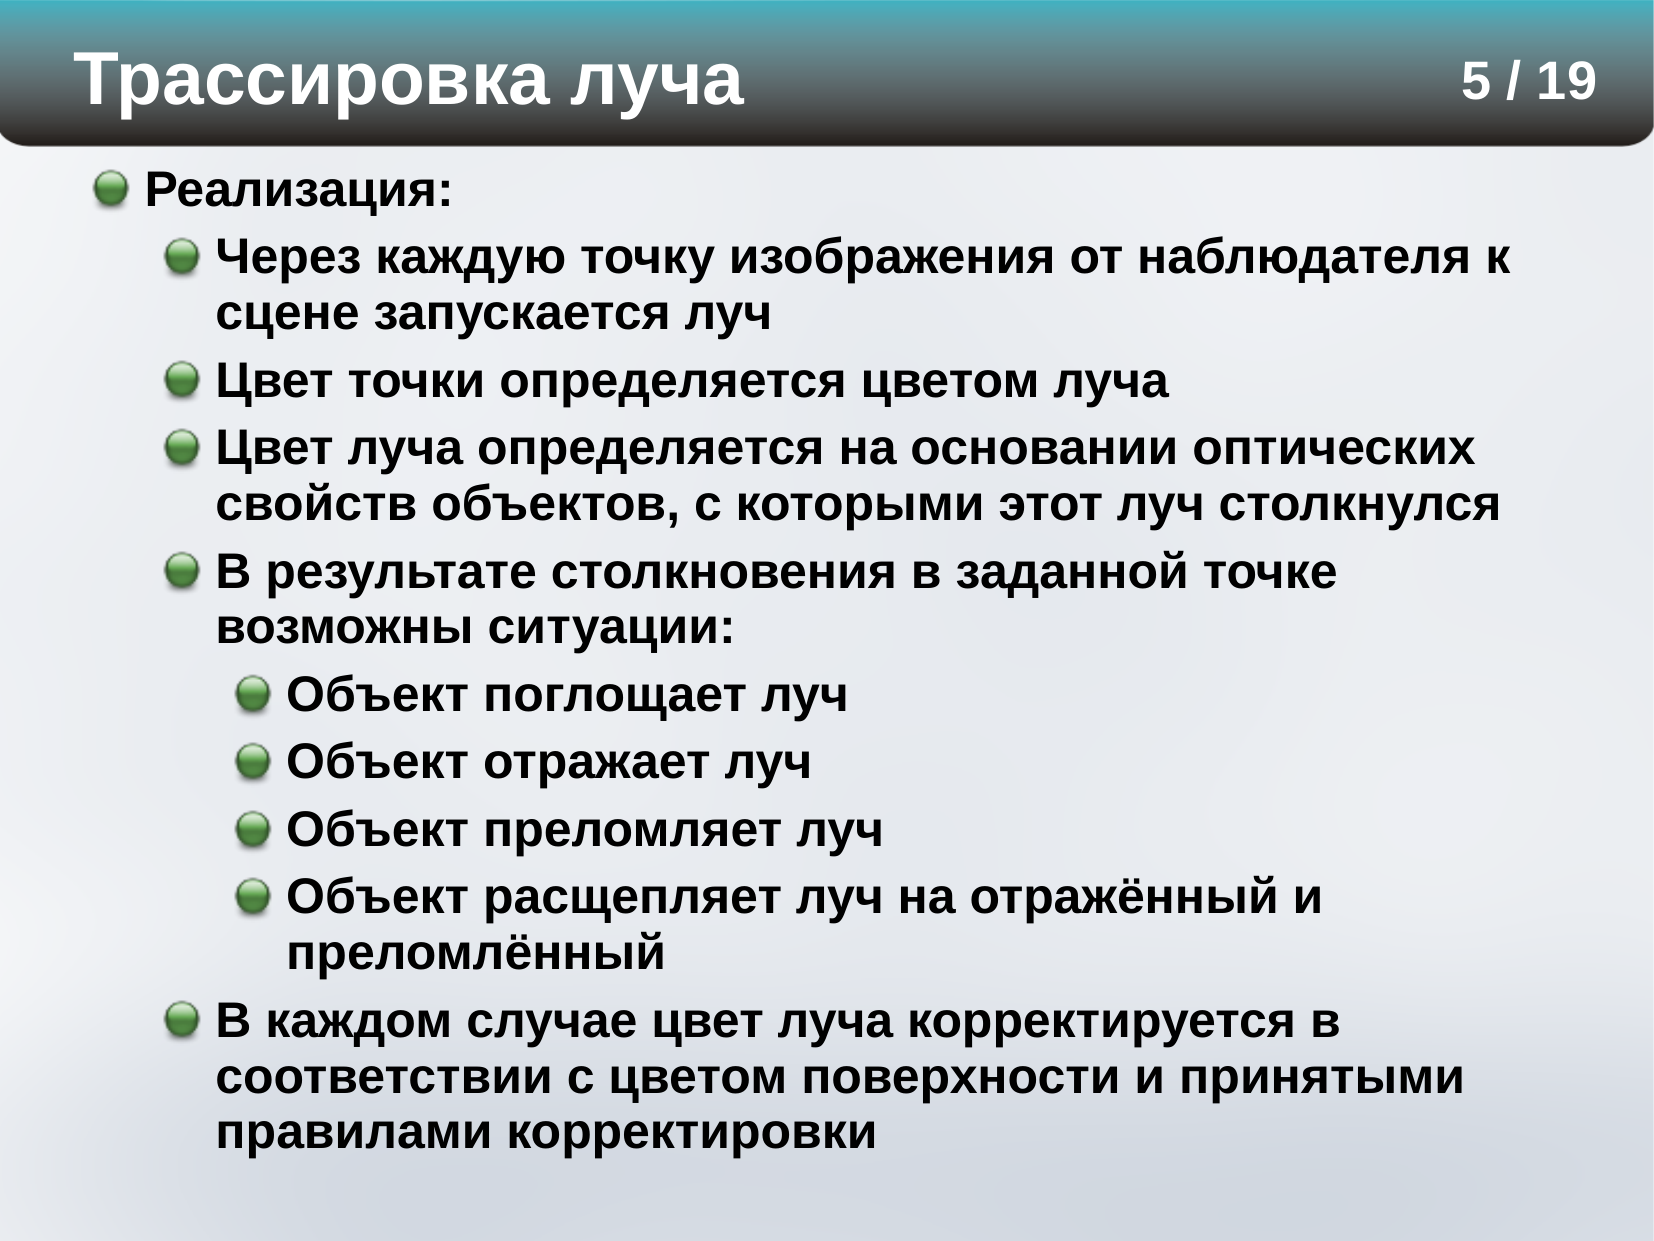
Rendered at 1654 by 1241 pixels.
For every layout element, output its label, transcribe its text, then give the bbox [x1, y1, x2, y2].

text_box Реализация: Через каждую точку изображения от наблюдателя к сцене запускается луч Цвет точки определяется цветом луча Цвет луча определяется на основании оптических свойств объектов, с которыми этот луч столкнулся В результате столкновения в заданной точке возможны ситуации: Объект поглощает луч Объект отражает луч Объект преломляет луч Объект расщепляет луч на отражённый и преломлённый В каждом случае цвет луча корректируется в соответствии с цветом поверхности и принятыми правилами корректировки [70, 153, 1625, 1167]
text_box Трассировка луча [59, 29, 1300, 129]
picture [0, 0, 1654, 1241]
text_box <номер> / 19 [1446, 42, 1654, 179]
